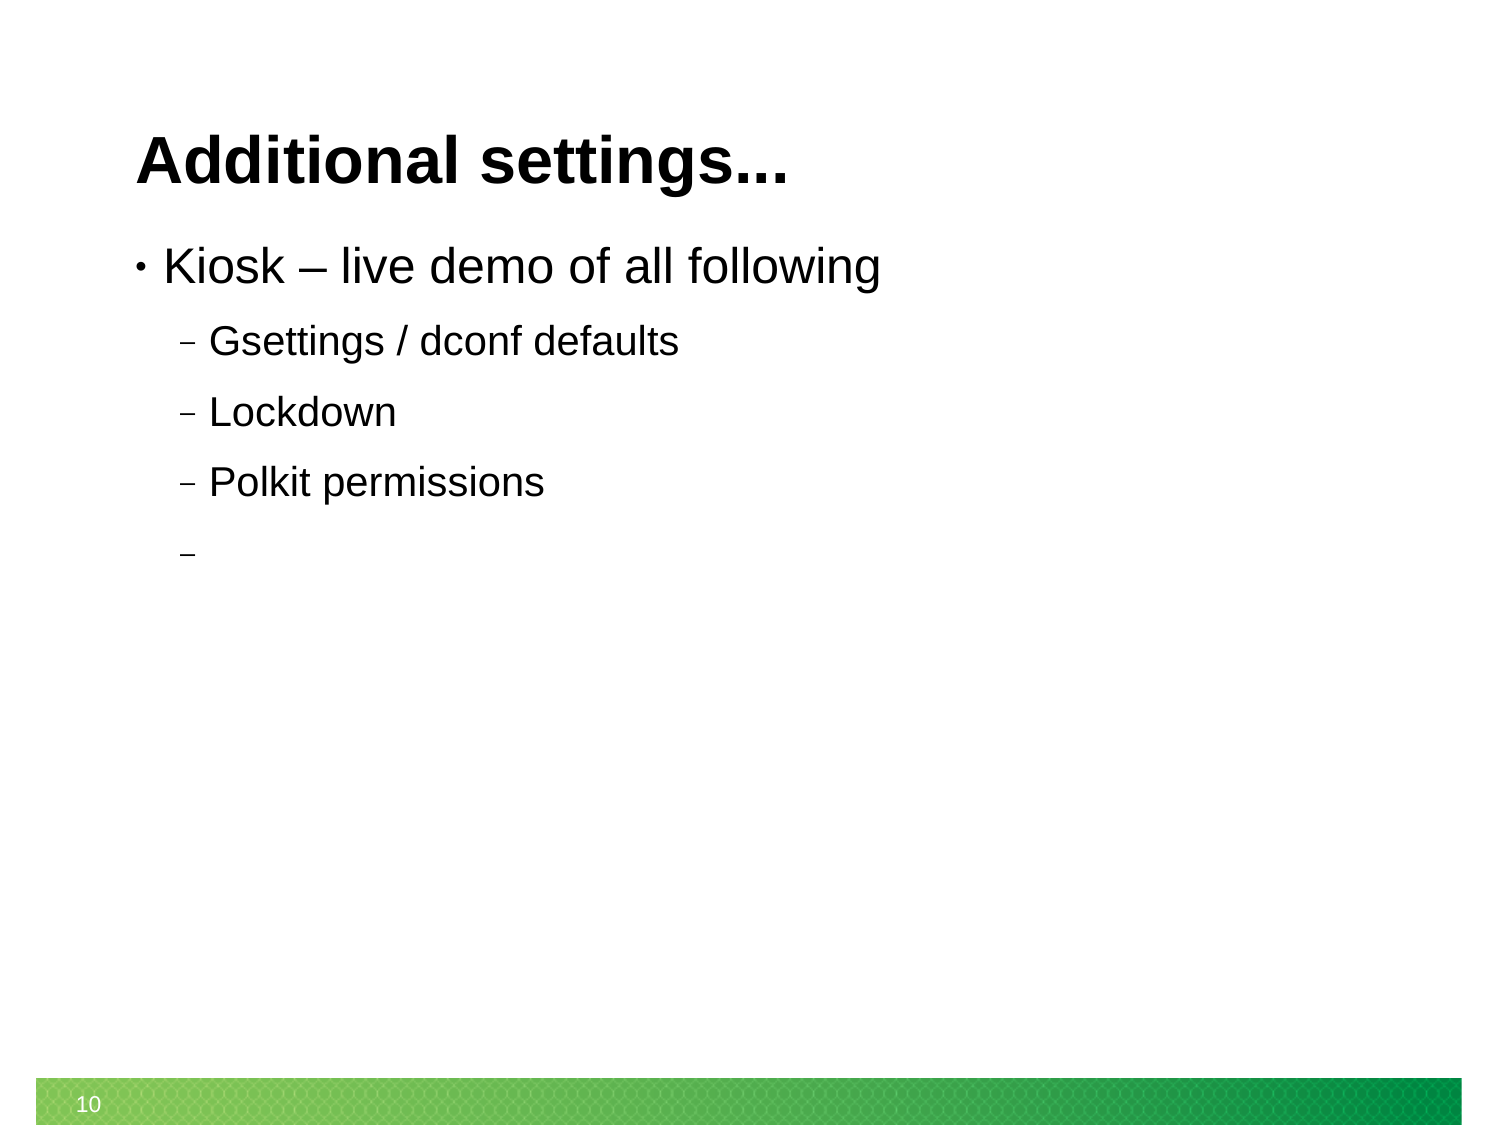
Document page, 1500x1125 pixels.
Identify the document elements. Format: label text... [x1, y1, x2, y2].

list Kiosk – live demo of all following Gsettings / dconf defaults Lockdown Polkit permissions [135, 238, 1372, 982]
title Additional settings... [135, 41, 1372, 204]
picture [36, 1078, 1462, 1125]
